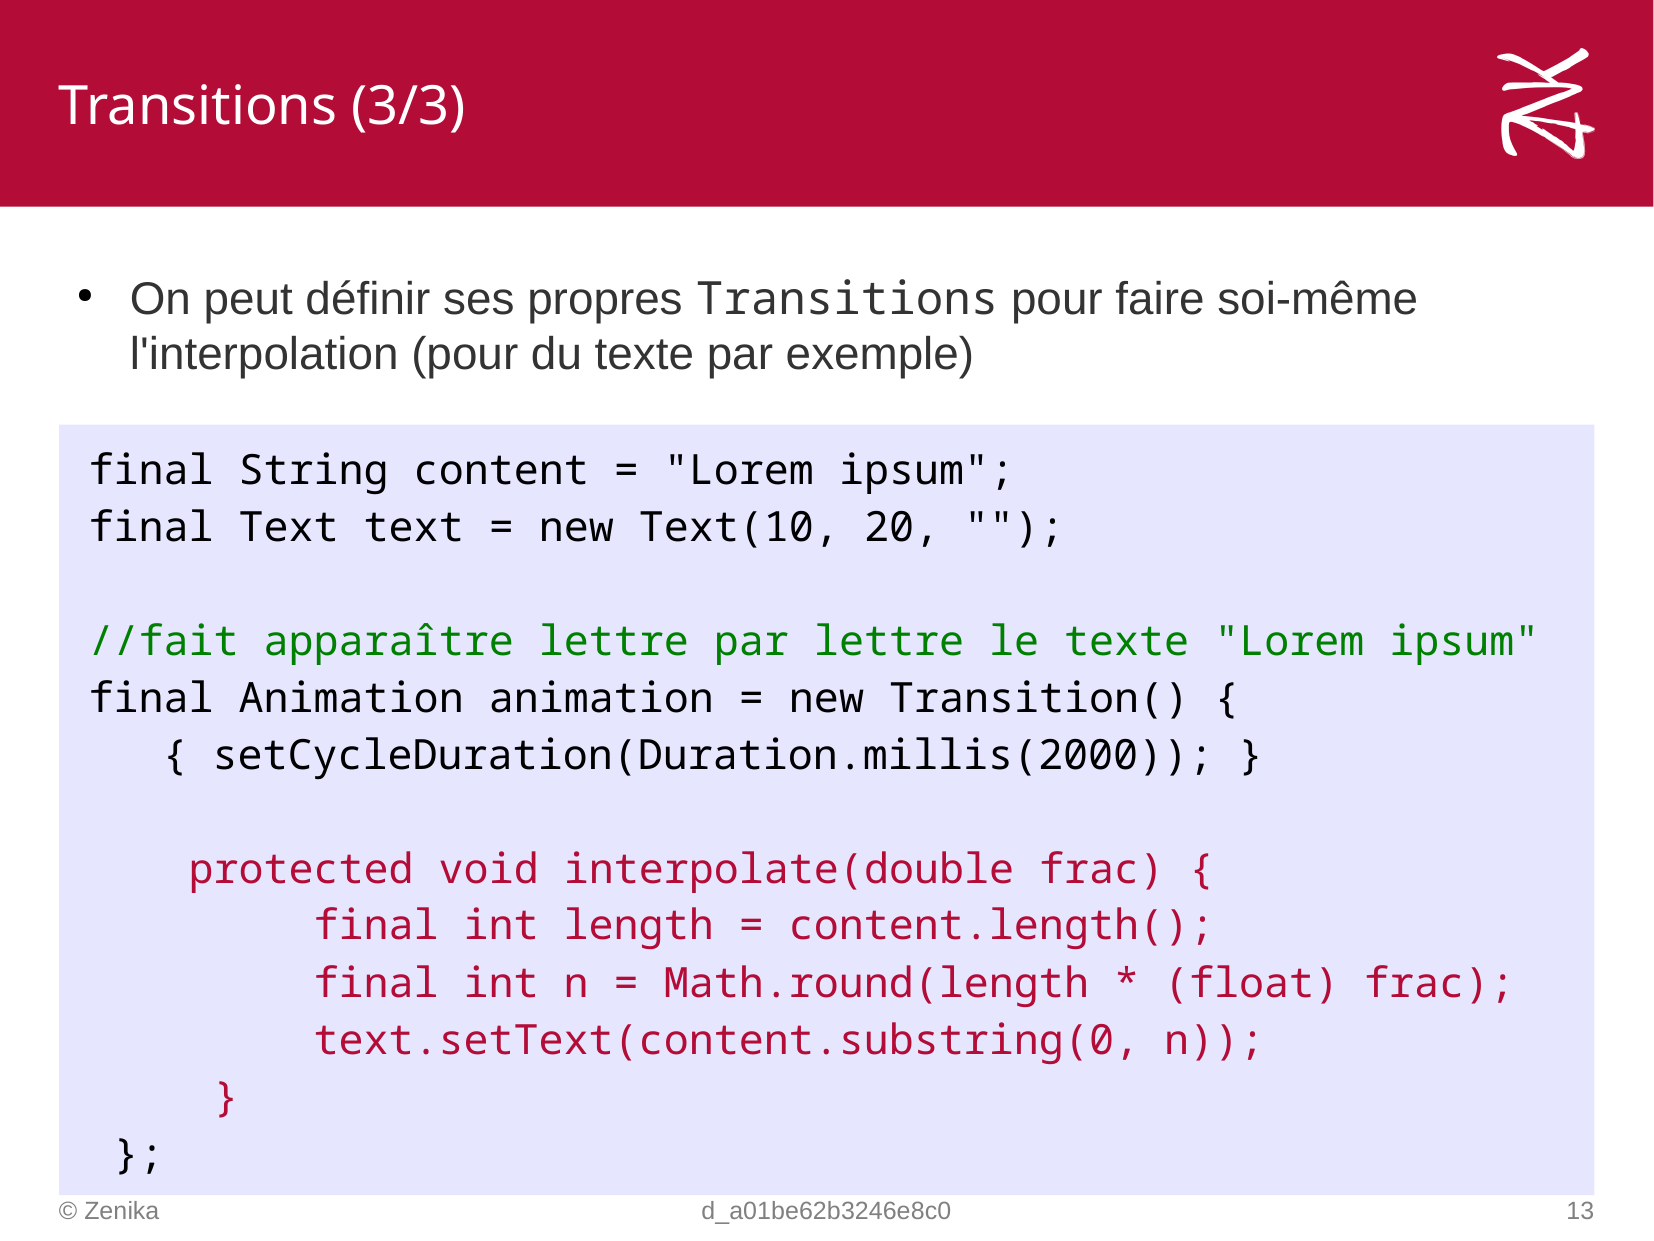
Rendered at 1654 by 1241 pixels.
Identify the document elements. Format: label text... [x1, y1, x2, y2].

title Transitions (3/3) [59, 29, 1595, 178]
text_box final String content = "Lorem ipsum"; final Text text = new Text(10, 20, ""); //fait apparaître lettre par lettre le texte "Lorem ipsum" final Animation animation = new Transition() { { setCycleDuration(Duration.millis(2000)); } protected void interpolate(double frac) { final int length = content.length(); final int n = Math.round(length * (float) frac); text.setText(content.substring(0, n)); } }; [59, 424, 1595, 1004]
list On peut définir ses propres Transitions pour faire soi-même l'interpolation (pour du texte par exemple) [59, 265, 1595, 424]
